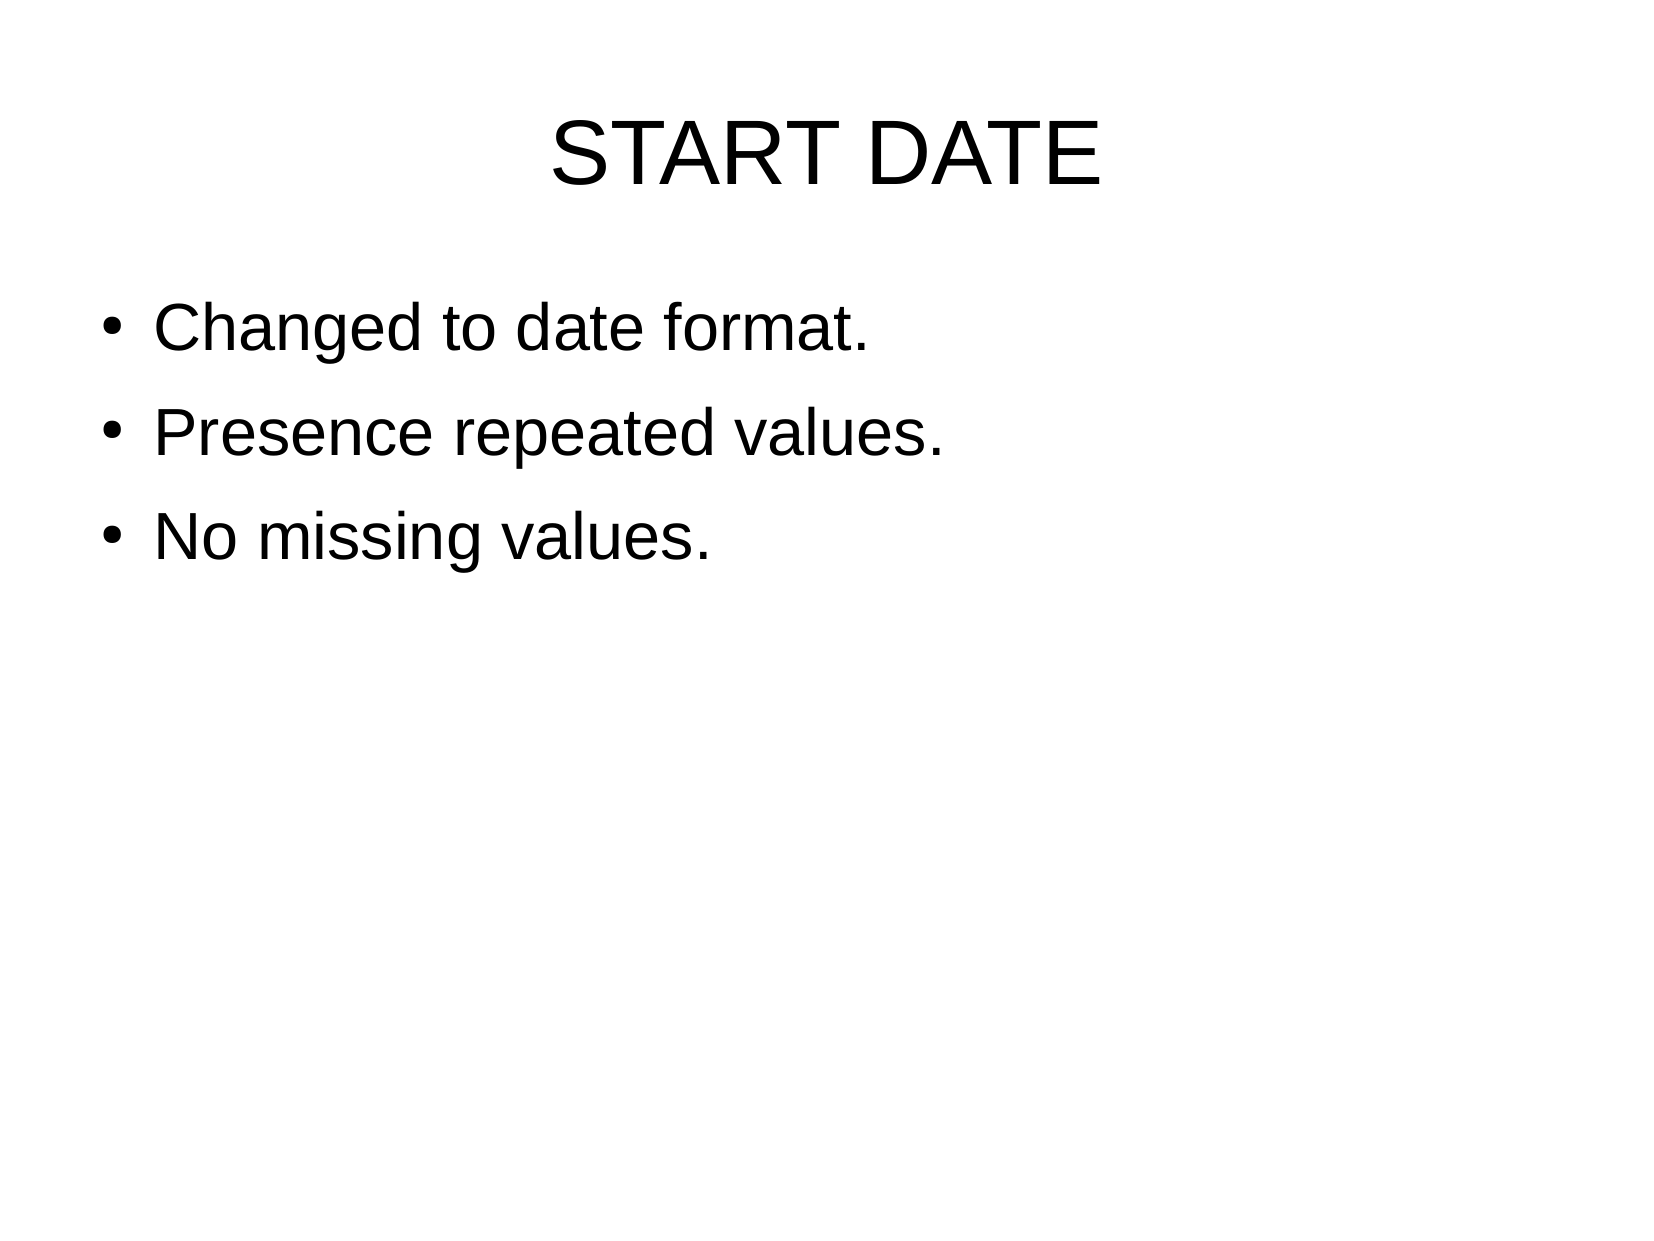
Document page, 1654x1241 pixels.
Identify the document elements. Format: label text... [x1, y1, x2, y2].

list Changed to date format. Presence repeated values. No missing values. [82, 290, 1571, 1010]
title START DATE [82, 49, 1571, 257]
